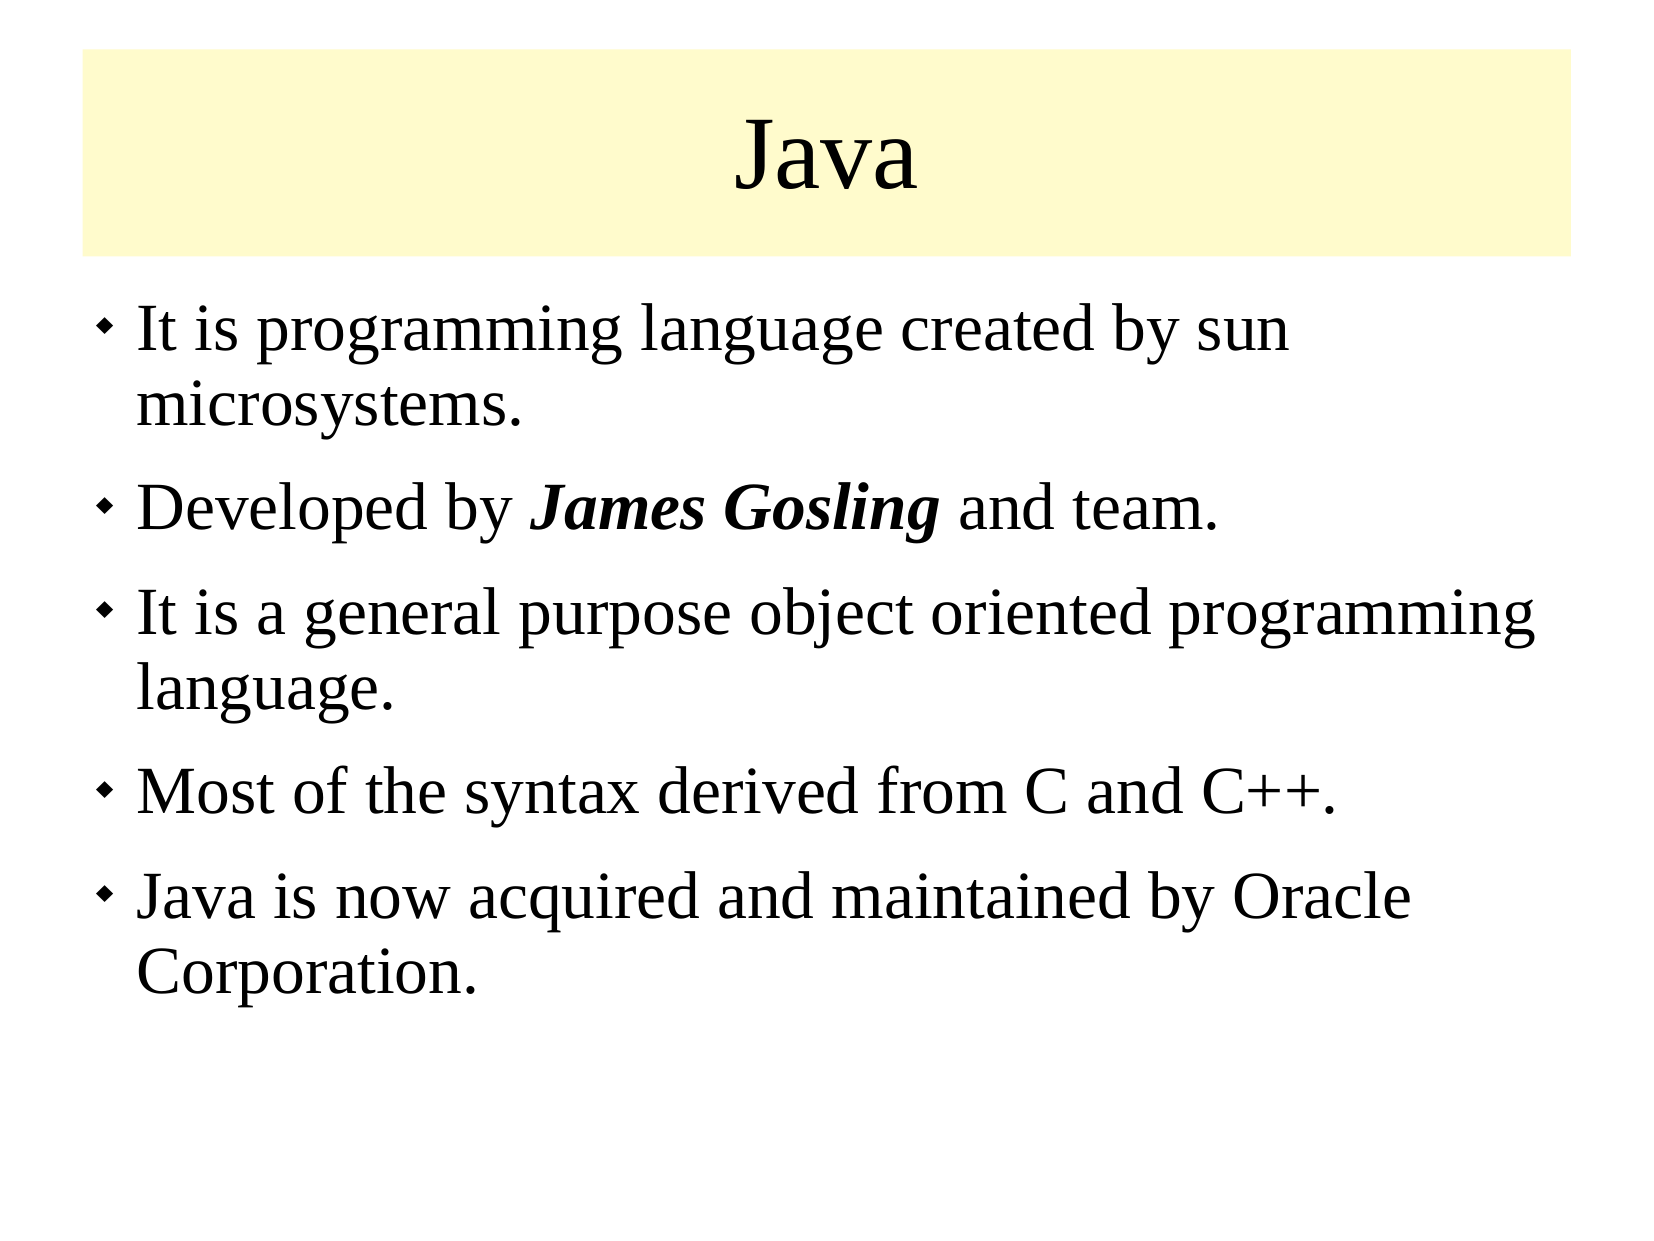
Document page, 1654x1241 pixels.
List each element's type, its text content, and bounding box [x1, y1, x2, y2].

list It is programming language created by sun microsystems. Developed by James Gosling and team. It is a general purpose object oriented programming language. Most of the syntax derived from C and C++. Java is now acquired and maintained by Oracle Corporation. [82, 290, 1571, 1010]
title Java [82, 49, 1571, 257]
